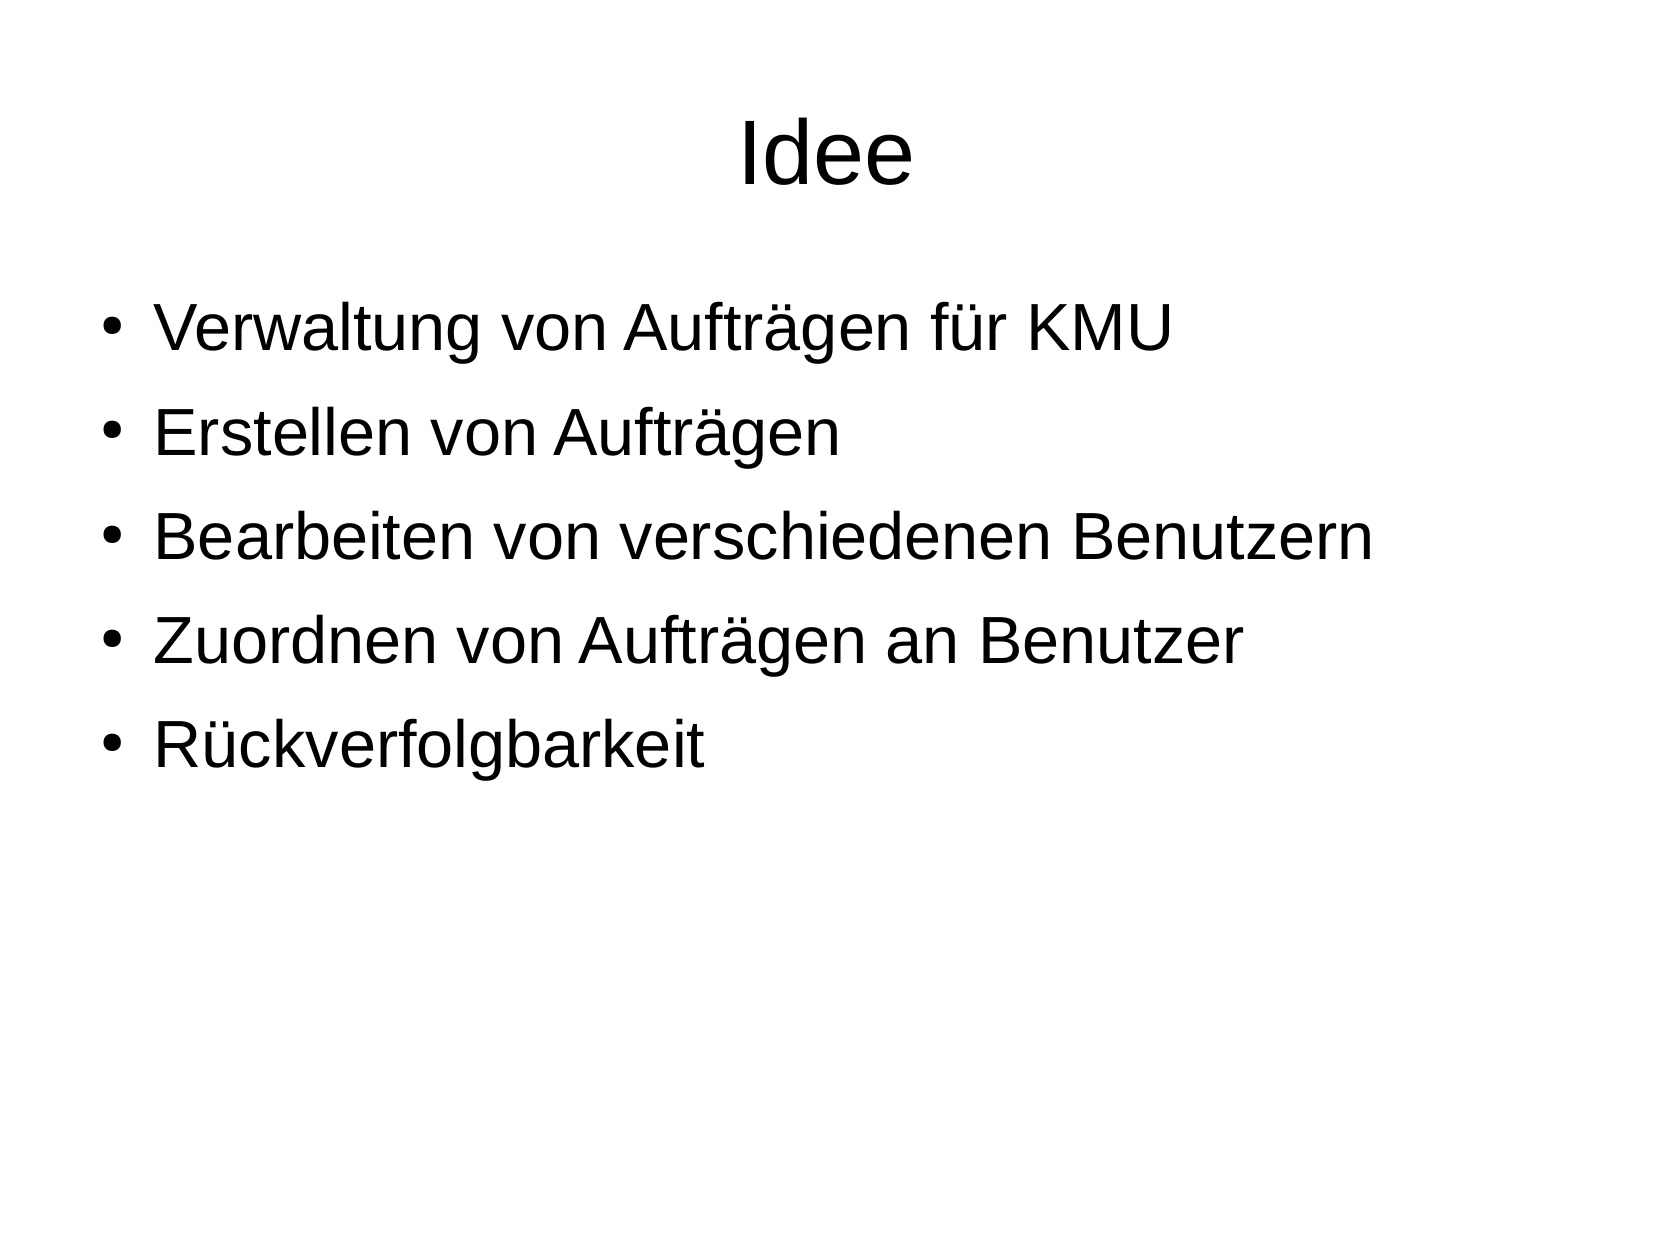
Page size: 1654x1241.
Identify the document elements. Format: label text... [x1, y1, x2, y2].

list Verwaltung von Aufträgen für KMU Erstellen von Aufträgen Bearbeiten von verschiedenen Benutzern Zuordnen von Aufträgen an Benutzer Rückverfolgbarkeit [82, 290, 1538, 1010]
title Idee [82, 49, 1571, 257]
